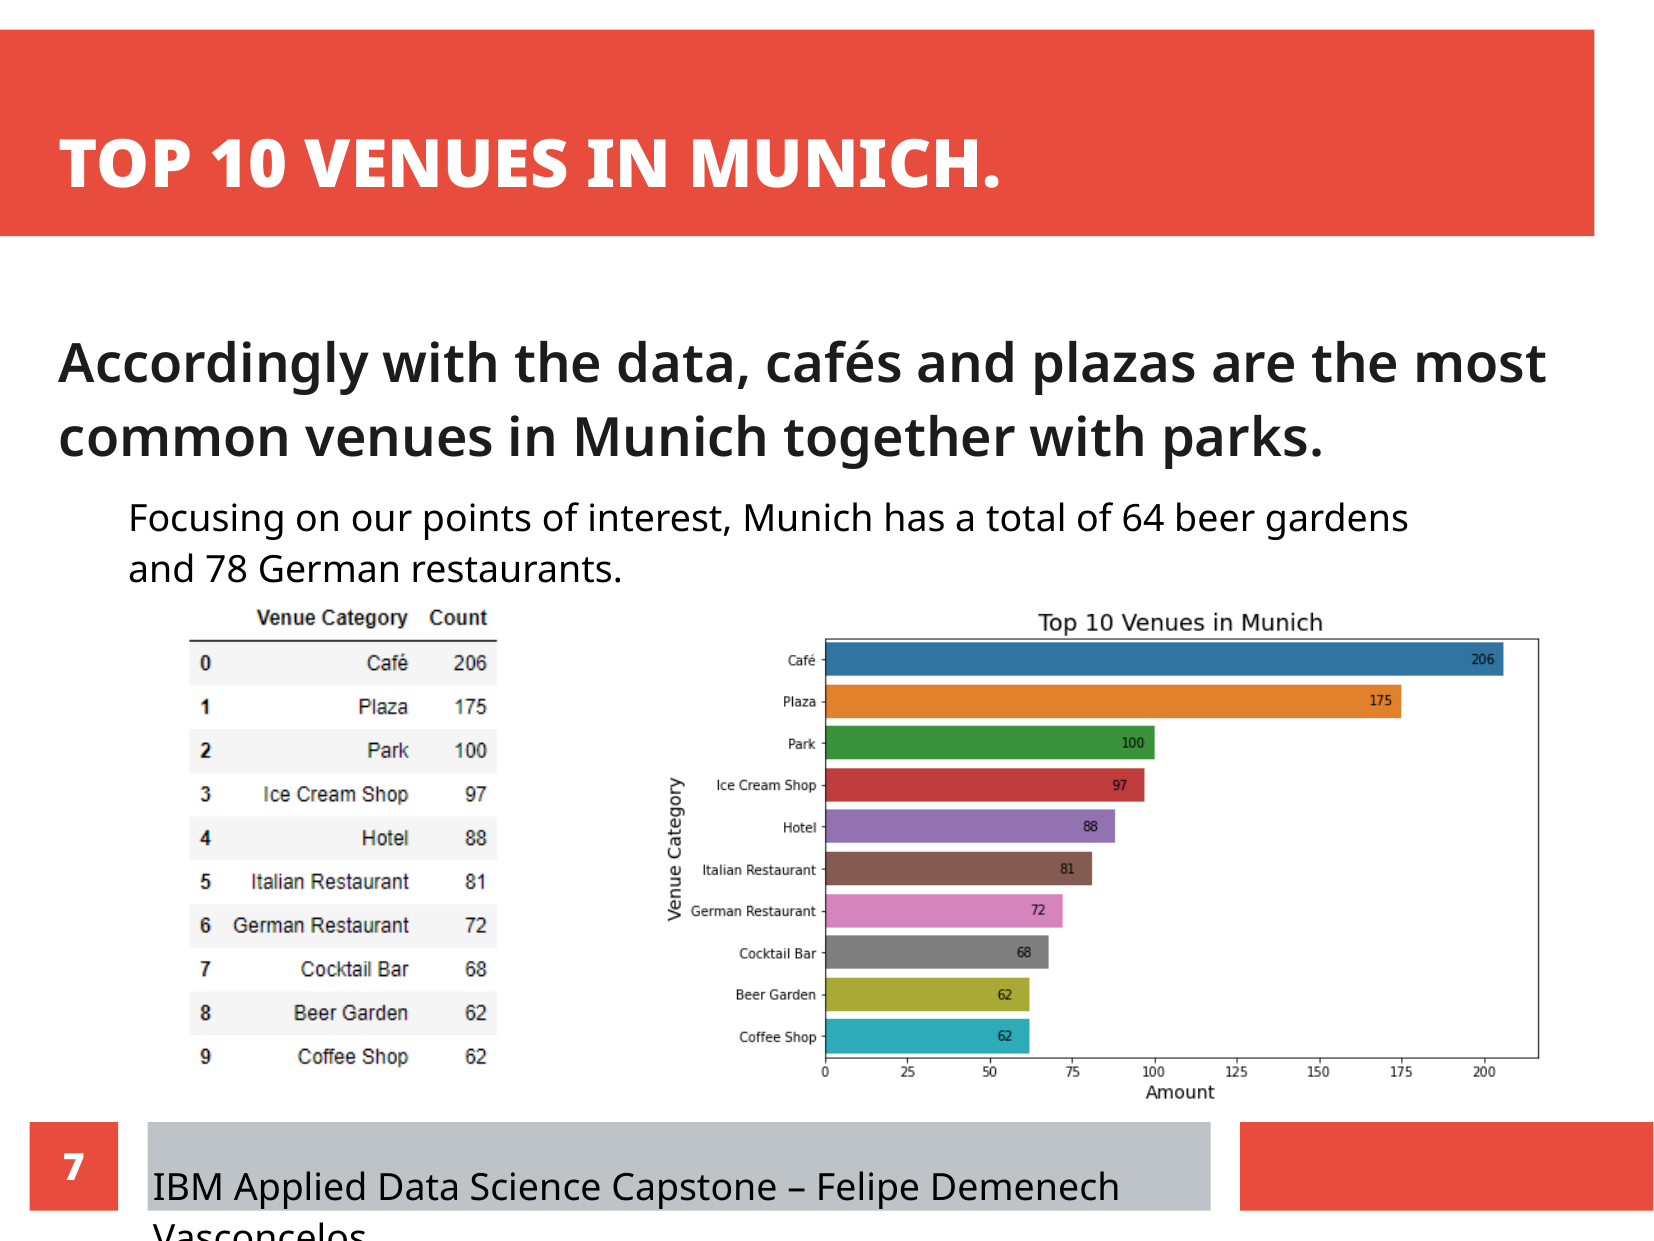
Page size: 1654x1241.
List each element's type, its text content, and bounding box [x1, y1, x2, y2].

list Accordingly with the data, cafés and plazas are the most common venues in Munich together with parks. [59, 324, 1565, 1093]
title TOP 10 VENUES IN MUNICH. [59, 59, 1595, 207]
text_box Focusing on our points of interest, Munich has a total of 64 beer gardens and 78 German restaurants. [113, 484, 1484, 593]
text_box IBM Applied Data Science Capstone – Felipe Demenech Vasconcelos. [138, 1152, 1235, 1241]
picture [173, 600, 519, 1078]
picture [654, 609, 1547, 1107]
